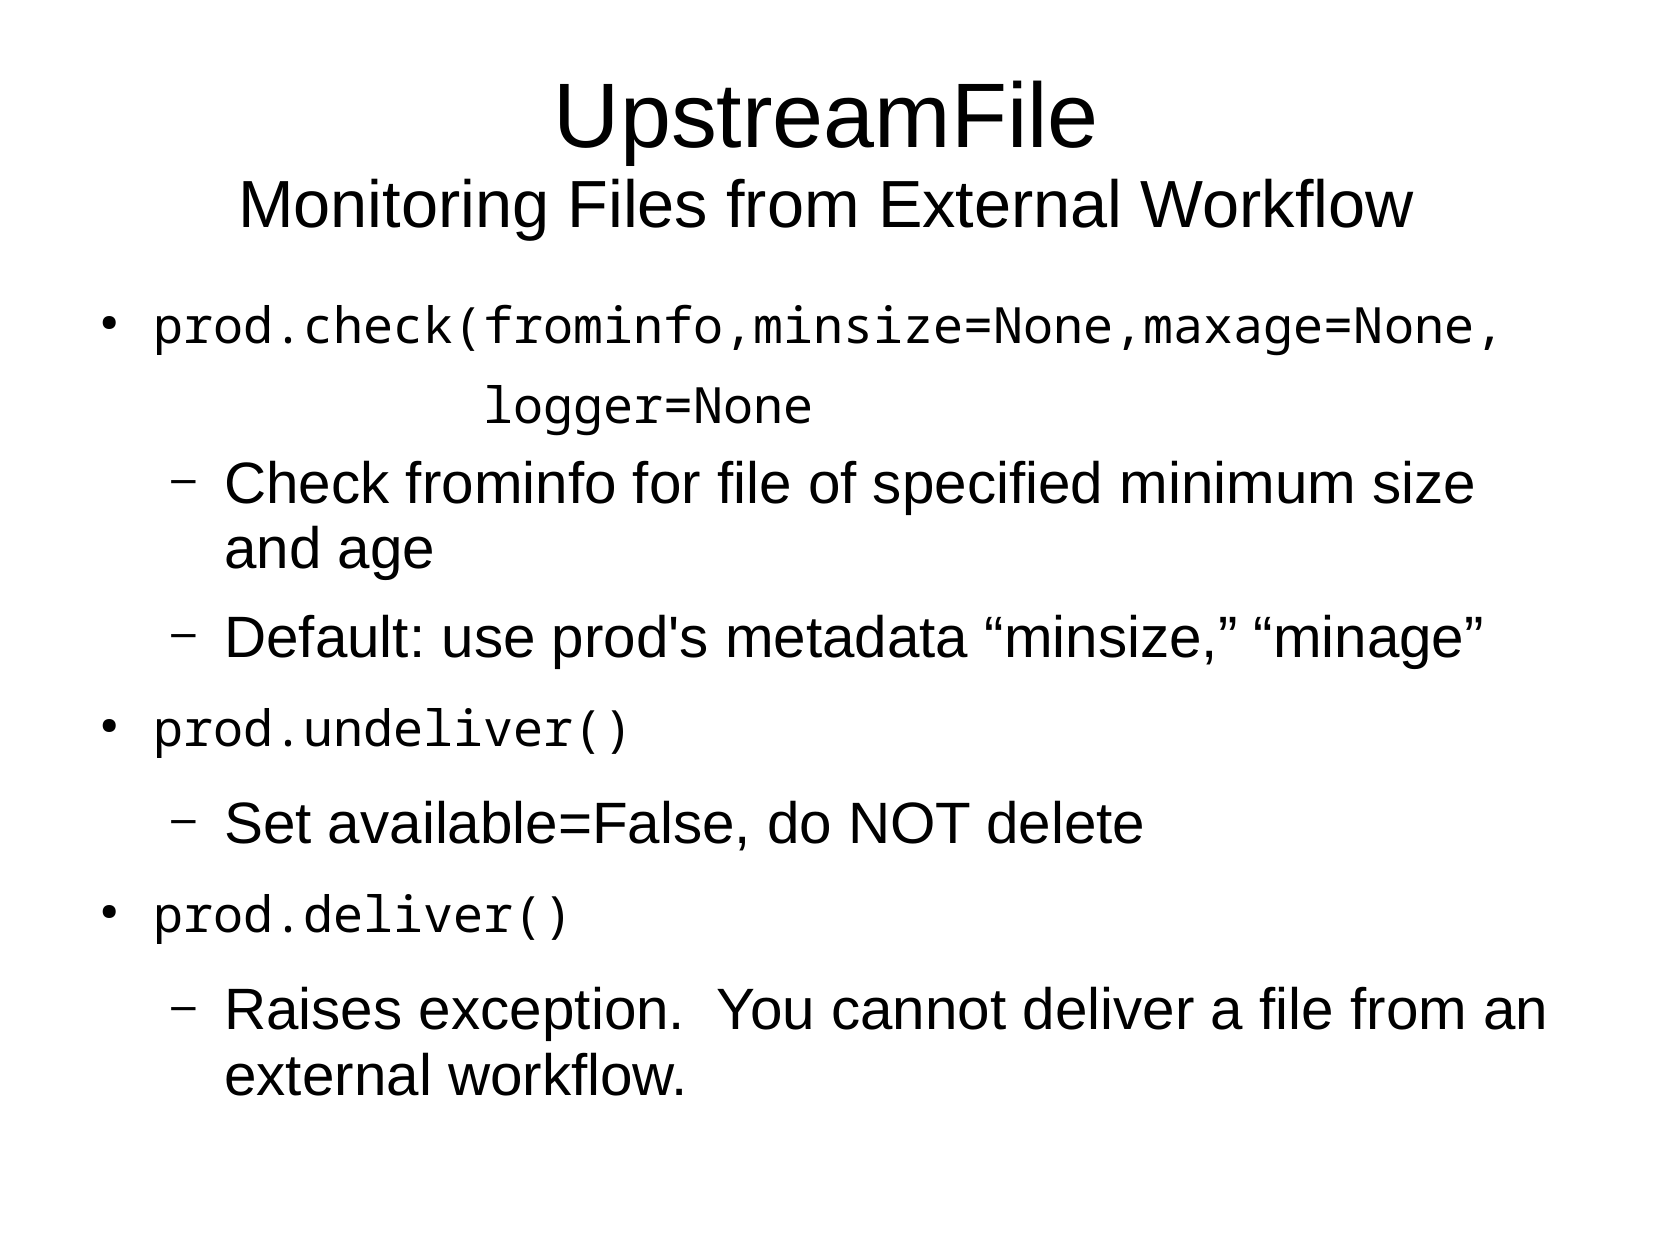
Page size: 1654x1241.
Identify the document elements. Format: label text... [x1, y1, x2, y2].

list prod.check(frominfo,minsize=None,maxage=None, logger=None Check frominfo for file of specified minimum size and age Default: use prod's metadata “minsize,” “minage” prod.undeliver() Set available=False, do NOT delete prod.deliver() Raises exception. You cannot deliver a file from an external workflow. [82, 290, 1571, 1156]
title UpstreamFile Monitoring Files from External Workflow [82, 49, 1571, 257]
